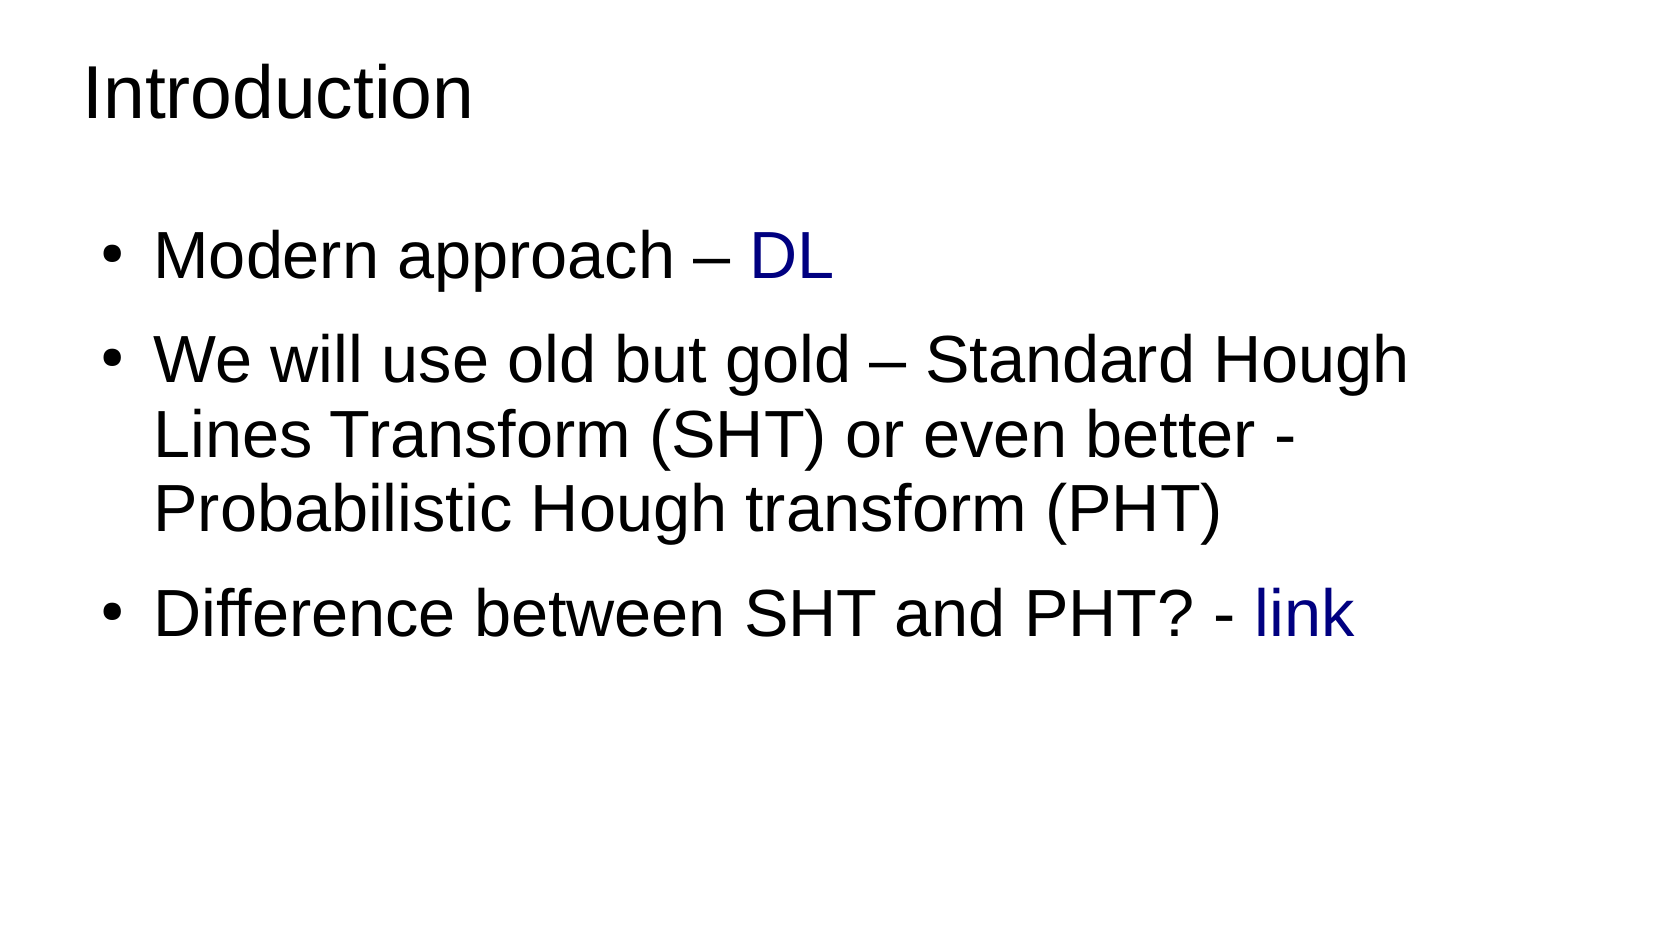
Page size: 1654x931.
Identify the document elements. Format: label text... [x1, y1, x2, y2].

list Modern approach – DL We will use old but gold – Standard Hough Lines Transform (SHT) or even better - Probabilistic Hough transform (PHT) Difference between SHT and PHT? - link [82, 217, 1571, 758]
title Introduction [82, 15, 1571, 171]
